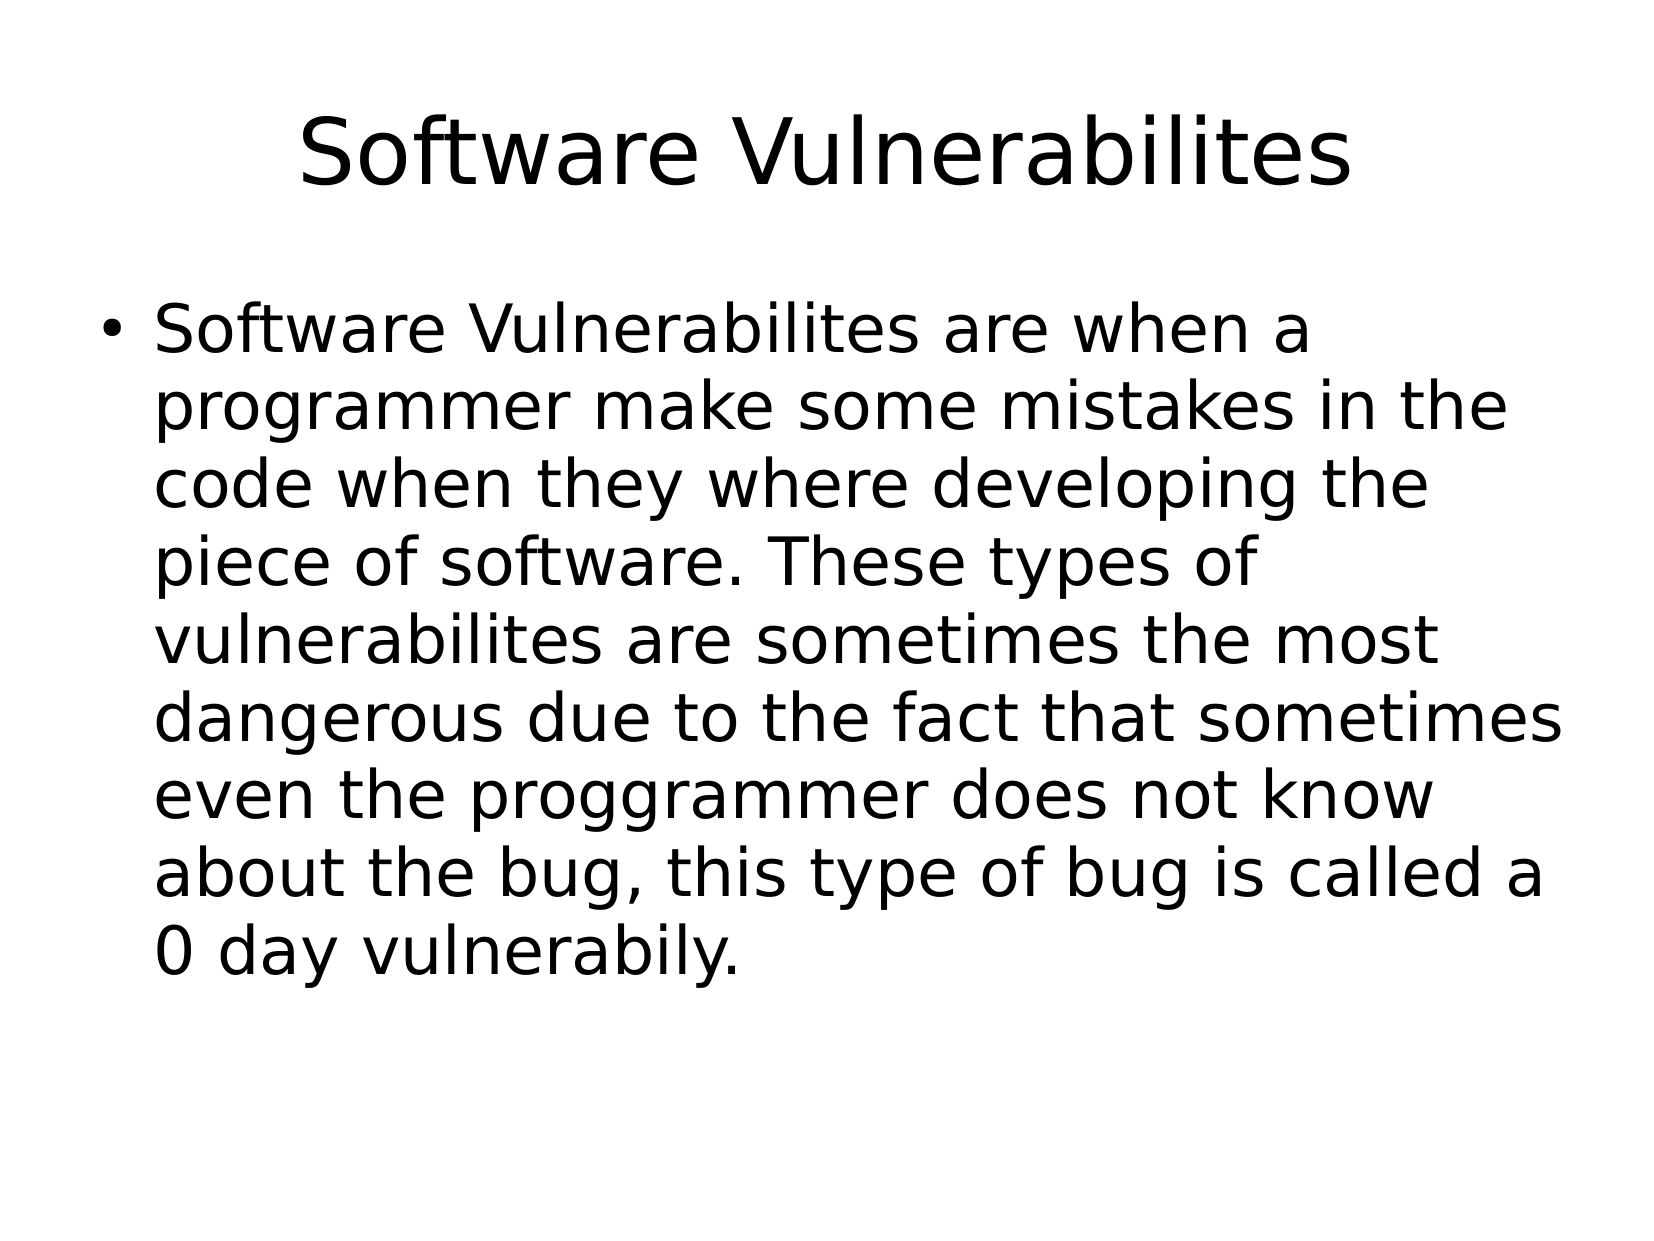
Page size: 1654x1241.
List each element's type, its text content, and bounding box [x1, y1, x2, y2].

list Software Vulnerabilites are when a programmer make some mistakes in the code when they where developing the piece of software. These types of vulnerabilites are sometimes the most dangerous due to the fact that sometimes even the proggrammer does not know about the bug, this type of bug is called a 0 day vulnerabily. [82, 290, 1571, 1010]
title Software Vulnerabilites [82, 49, 1571, 257]
